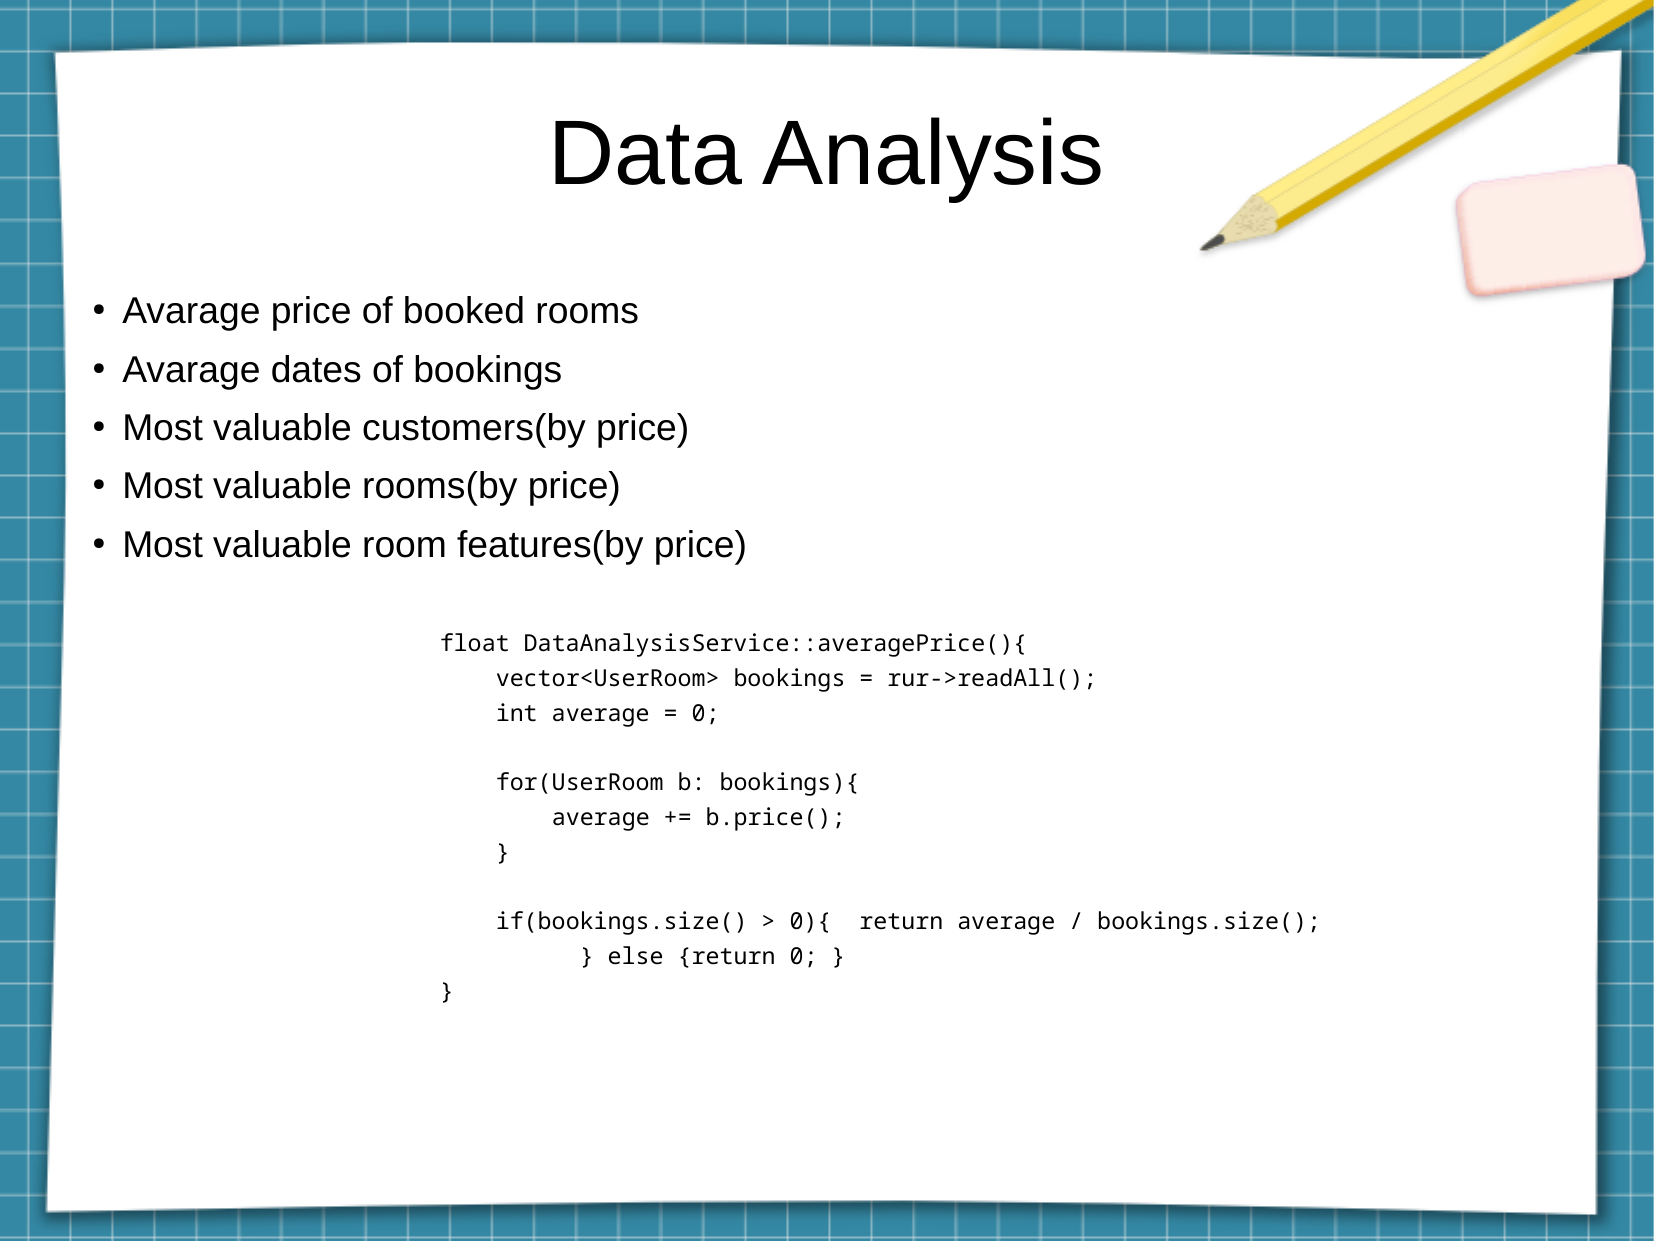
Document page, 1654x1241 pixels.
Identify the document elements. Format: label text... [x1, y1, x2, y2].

list Avarage price of booked rooms Avarage dates of bookings Most valuable customers(by price) Most valuable rooms(by price) Most valuable room features(by price) float DataAnalysisService::averagePrice(){ vector<UserRoom> bookings = rur->readAll(); int average = 0; for(UserRoom b: bookings){ average += b.price(); } if(bookings.size() > 0){ return average / bookings.size(); } else {return 0; } } [82, 290, 1571, 1010]
picture [0, 0, 1654, 1241]
title Data Analysis [82, 49, 1571, 257]
